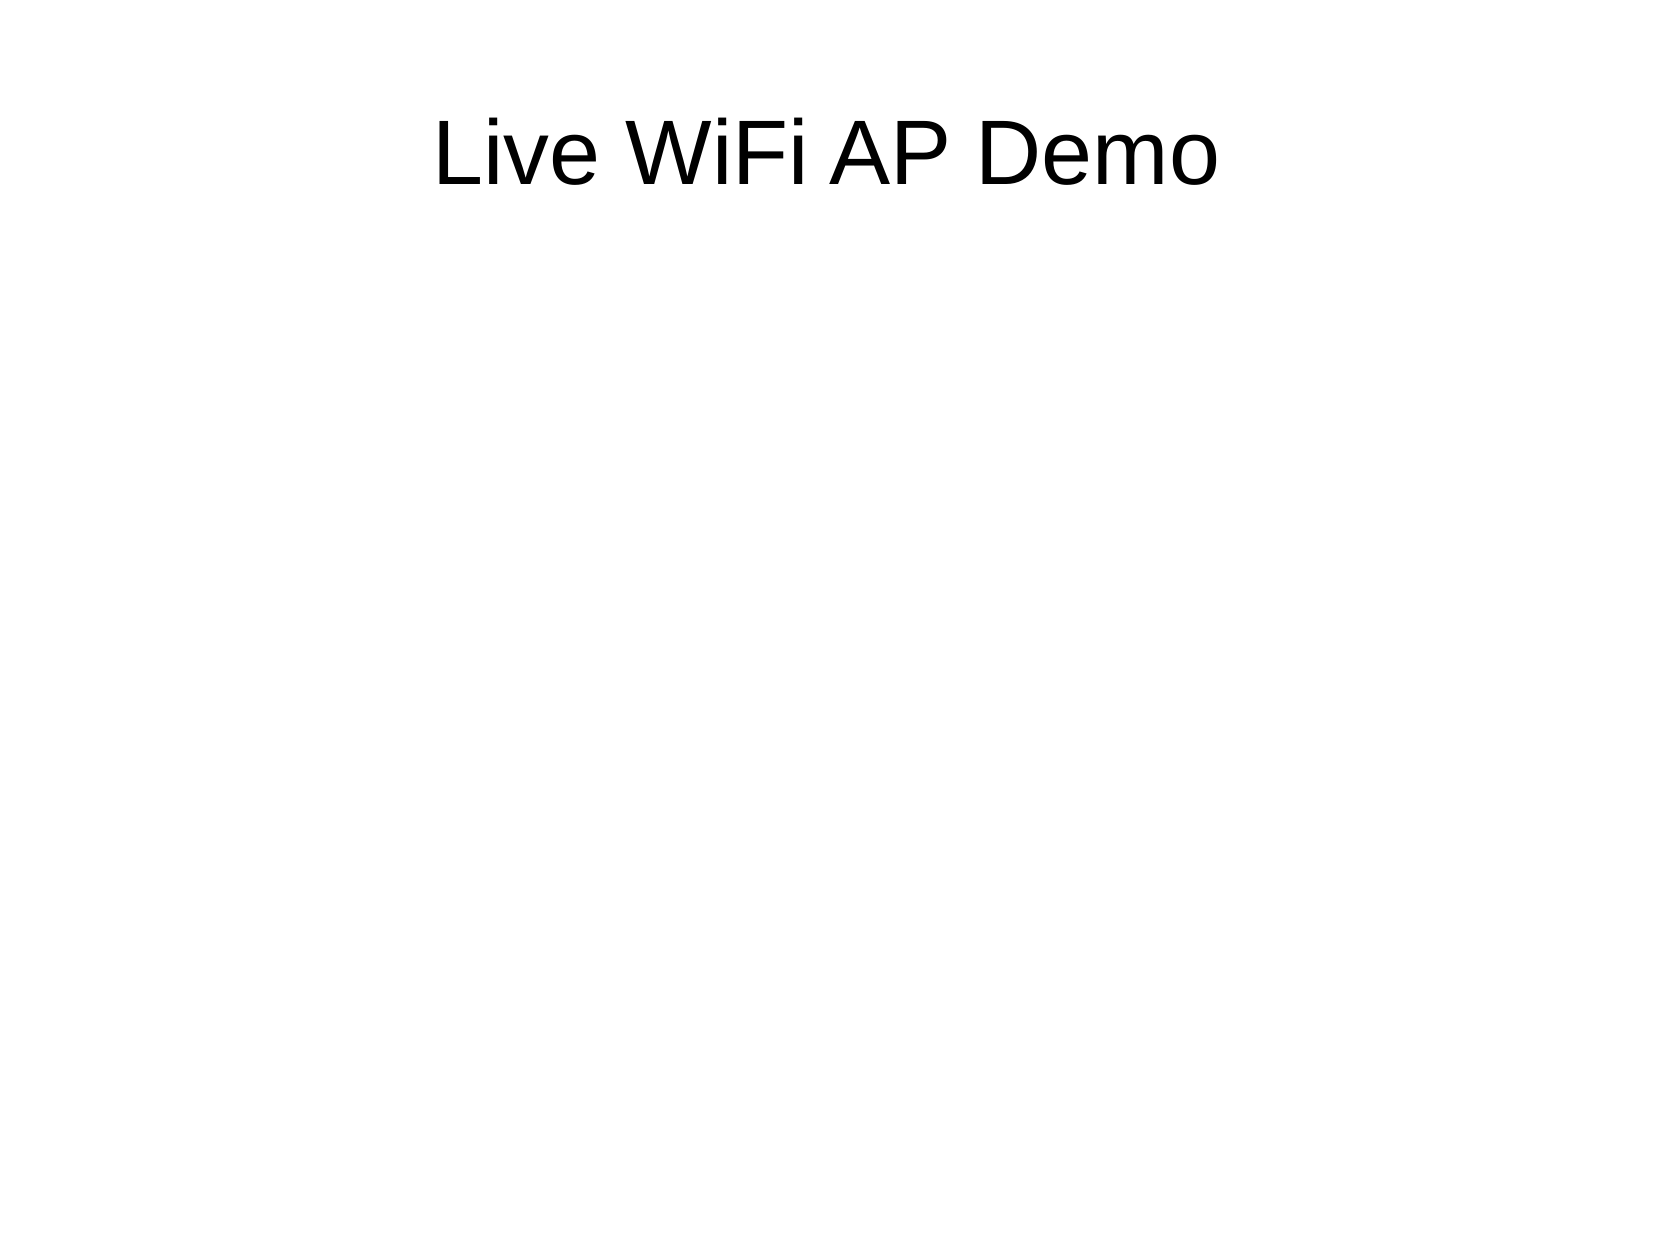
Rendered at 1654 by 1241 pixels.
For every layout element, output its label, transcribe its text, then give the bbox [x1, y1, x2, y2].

title Live WiFi AP Demo [82, 49, 1571, 257]
